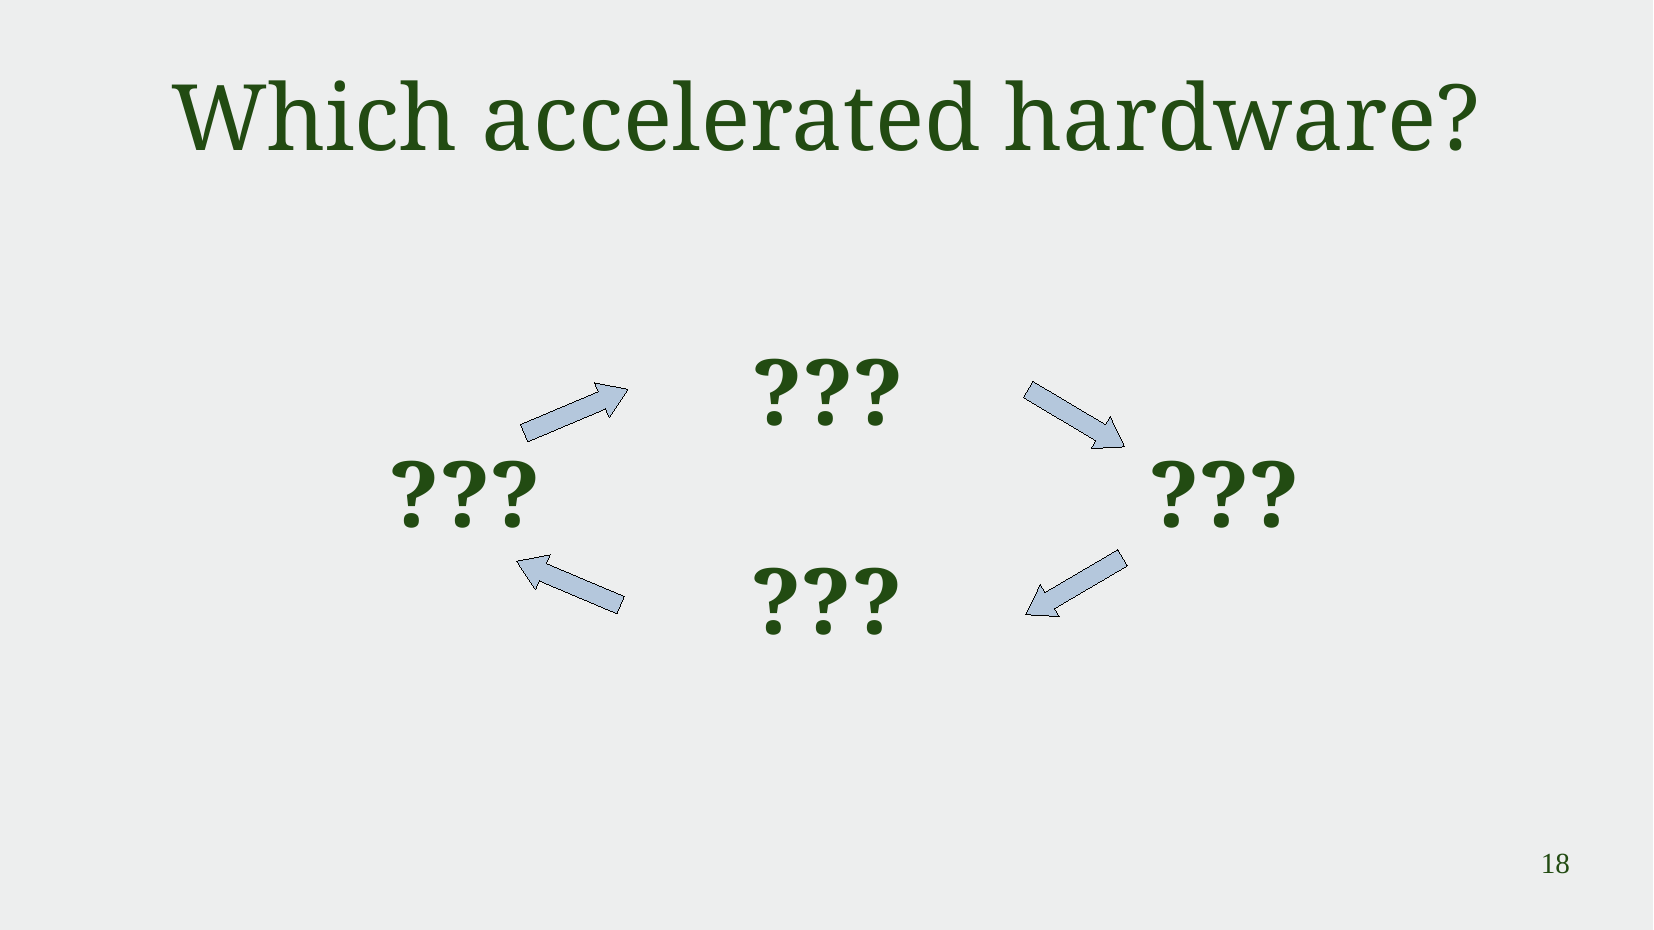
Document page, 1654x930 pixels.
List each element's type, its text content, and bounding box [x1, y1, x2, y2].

text_box [1025, 549, 1128, 617]
text_box [518, 563, 625, 614]
title Which accelerated hardware? [82, 37, 1571, 193]
text_box ??? [738, 319, 920, 460]
text_box ??? [1134, 422, 1316, 563]
text_box [526, 382, 628, 425]
text_box ??? [375, 422, 568, 563]
text_box ??? [736, 529, 918, 670]
text_box [1023, 381, 1125, 449]
